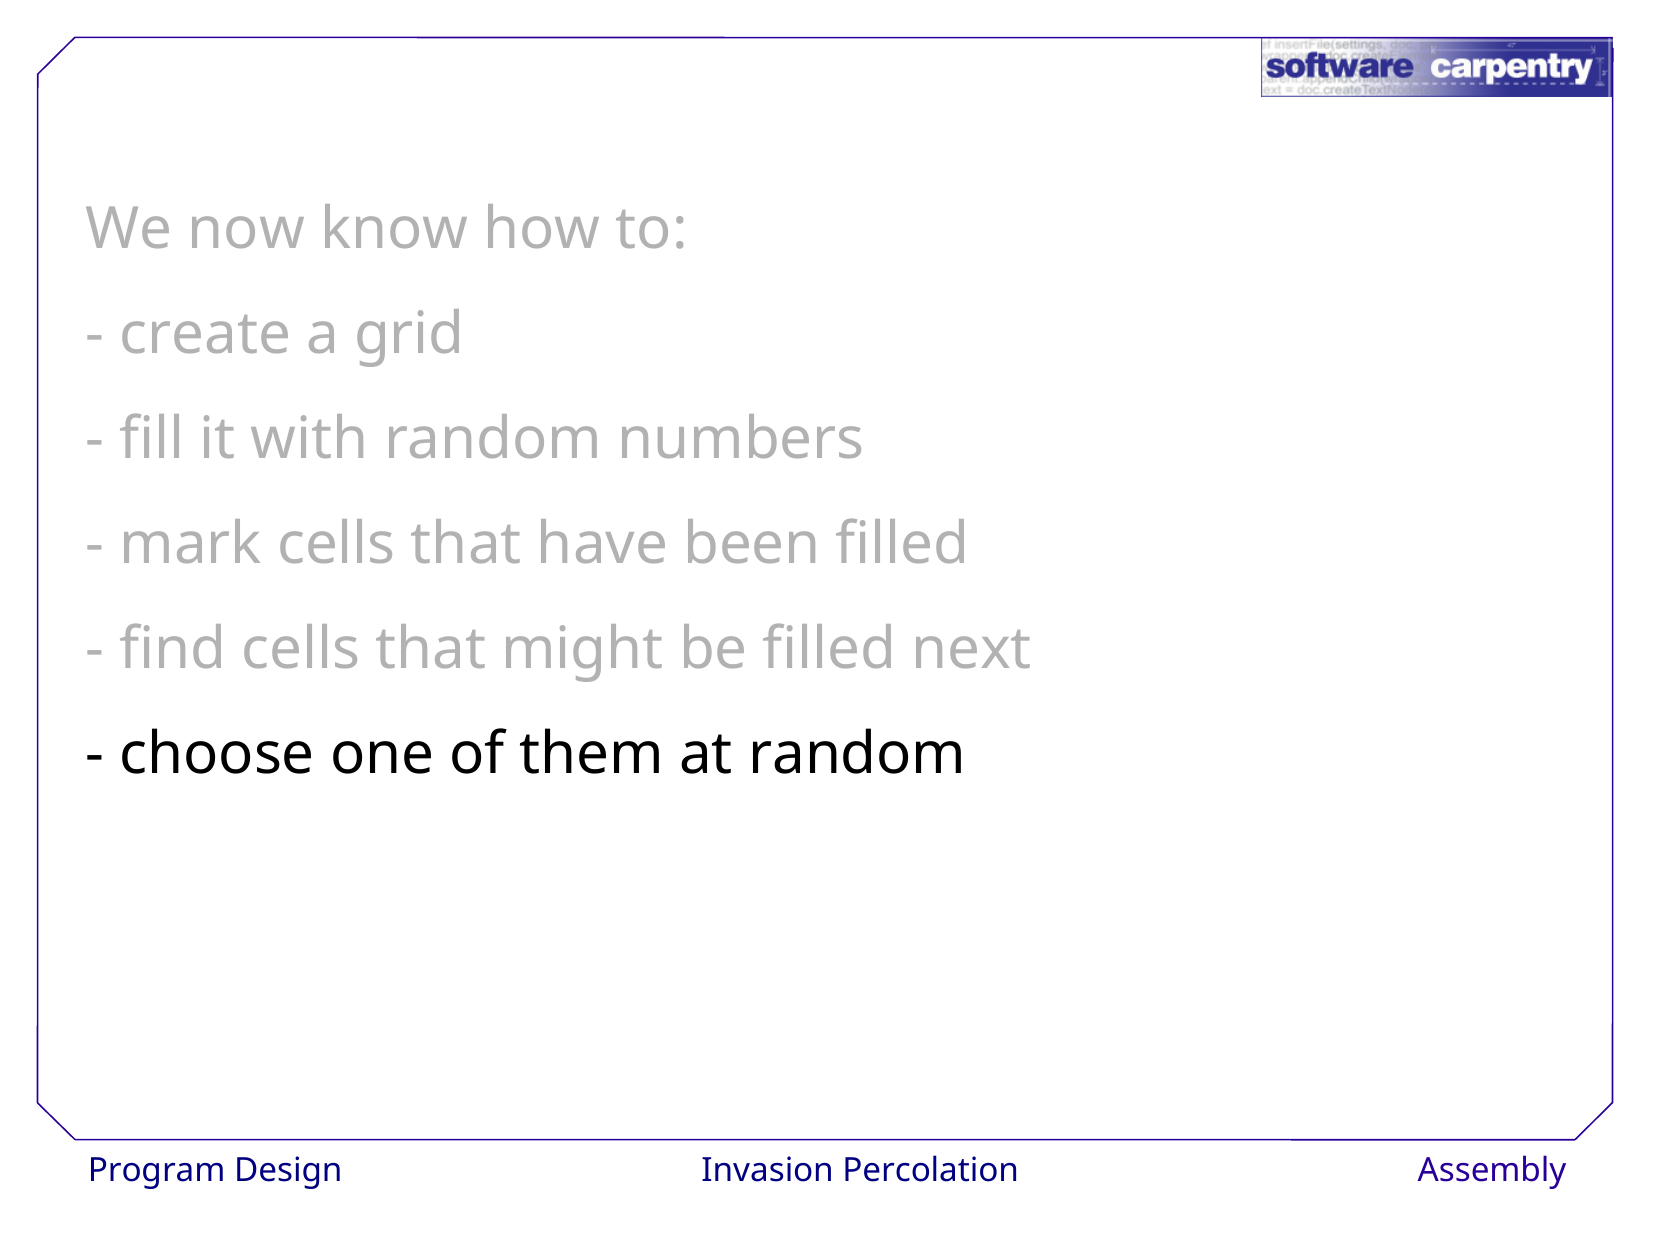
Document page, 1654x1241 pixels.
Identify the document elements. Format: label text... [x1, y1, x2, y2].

text_box We now know how to: - create a grid - fill it with random numbers - mark cells that have been filled - find cells that might be filled next - choose one of them at random [70, 147, 1197, 793]
picture [1261, 39, 1613, 97]
